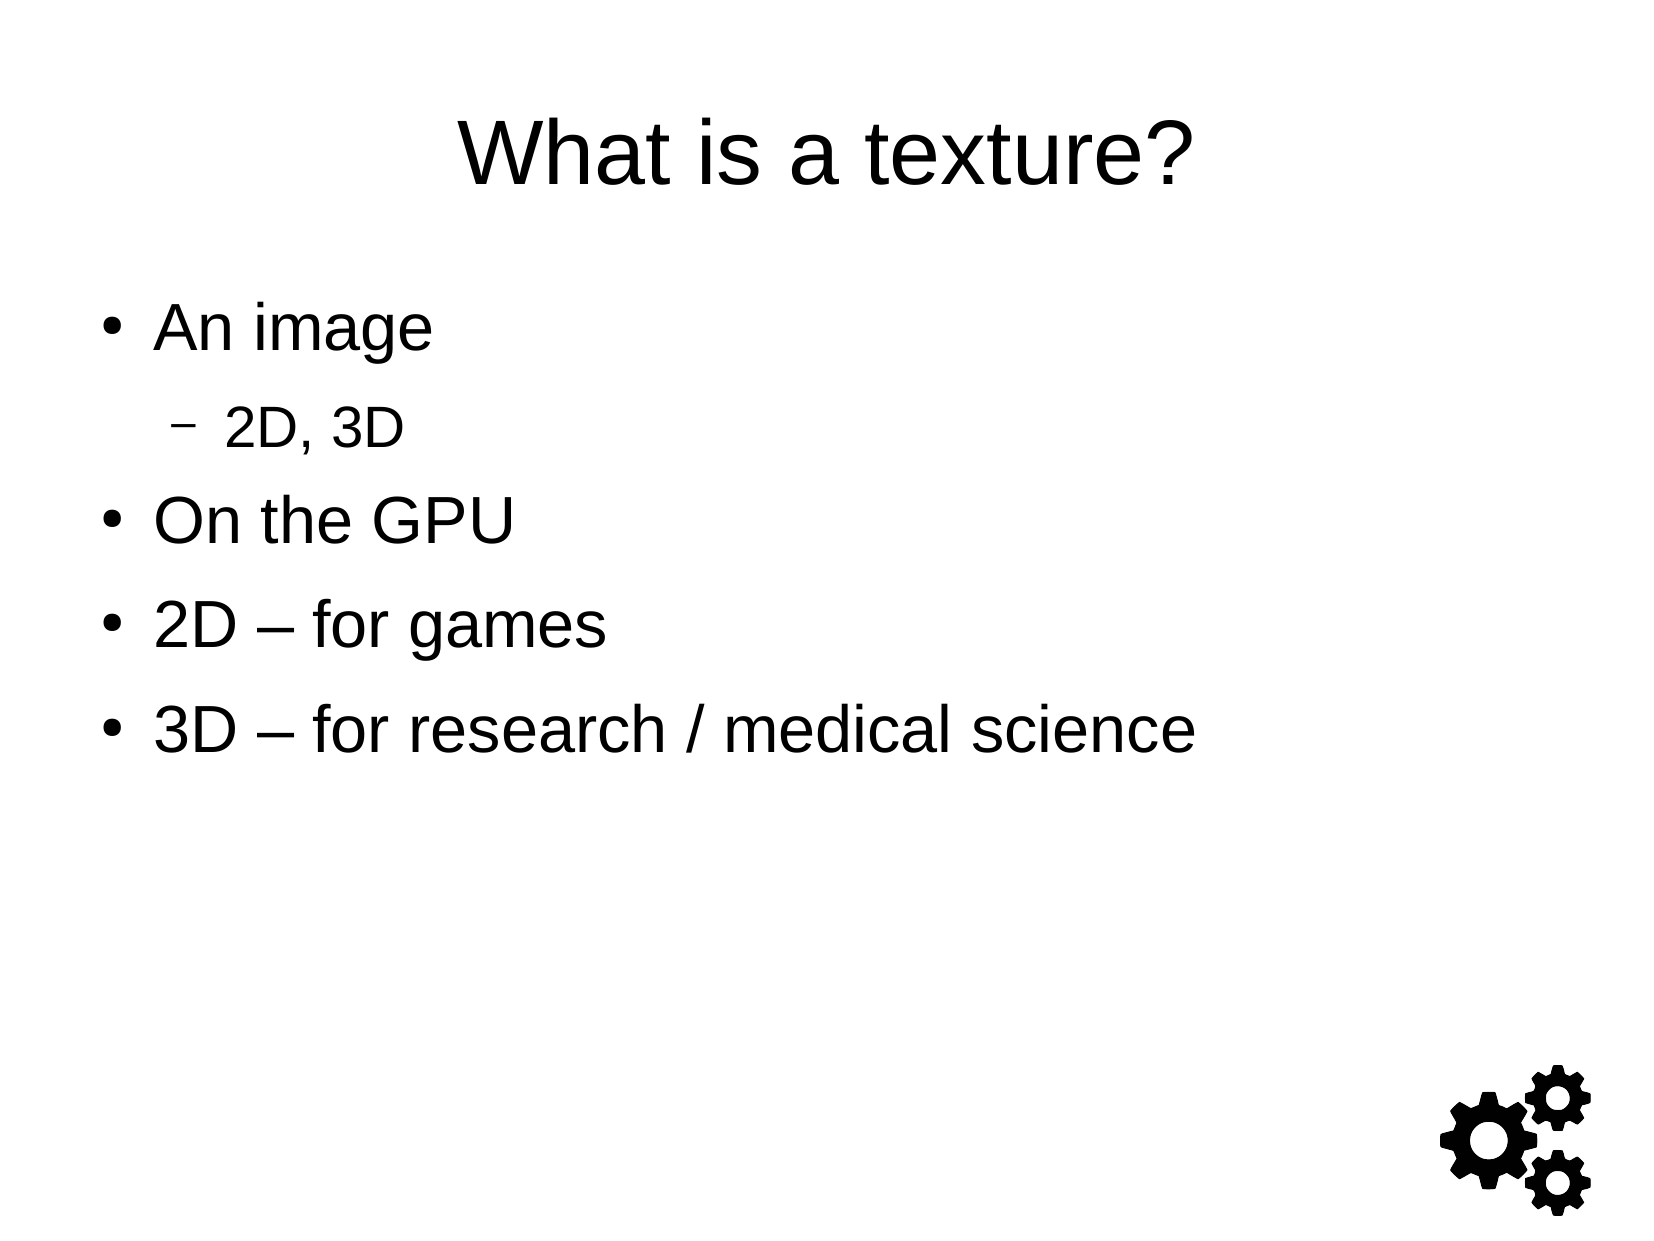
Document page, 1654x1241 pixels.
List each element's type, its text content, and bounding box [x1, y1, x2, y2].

list An image 2D, 3D On the GPU 2D – for games 3D – for research / medical science [82, 290, 1571, 1010]
picture [1440, 1065, 1591, 1216]
title What is a texture? [82, 49, 1571, 257]
